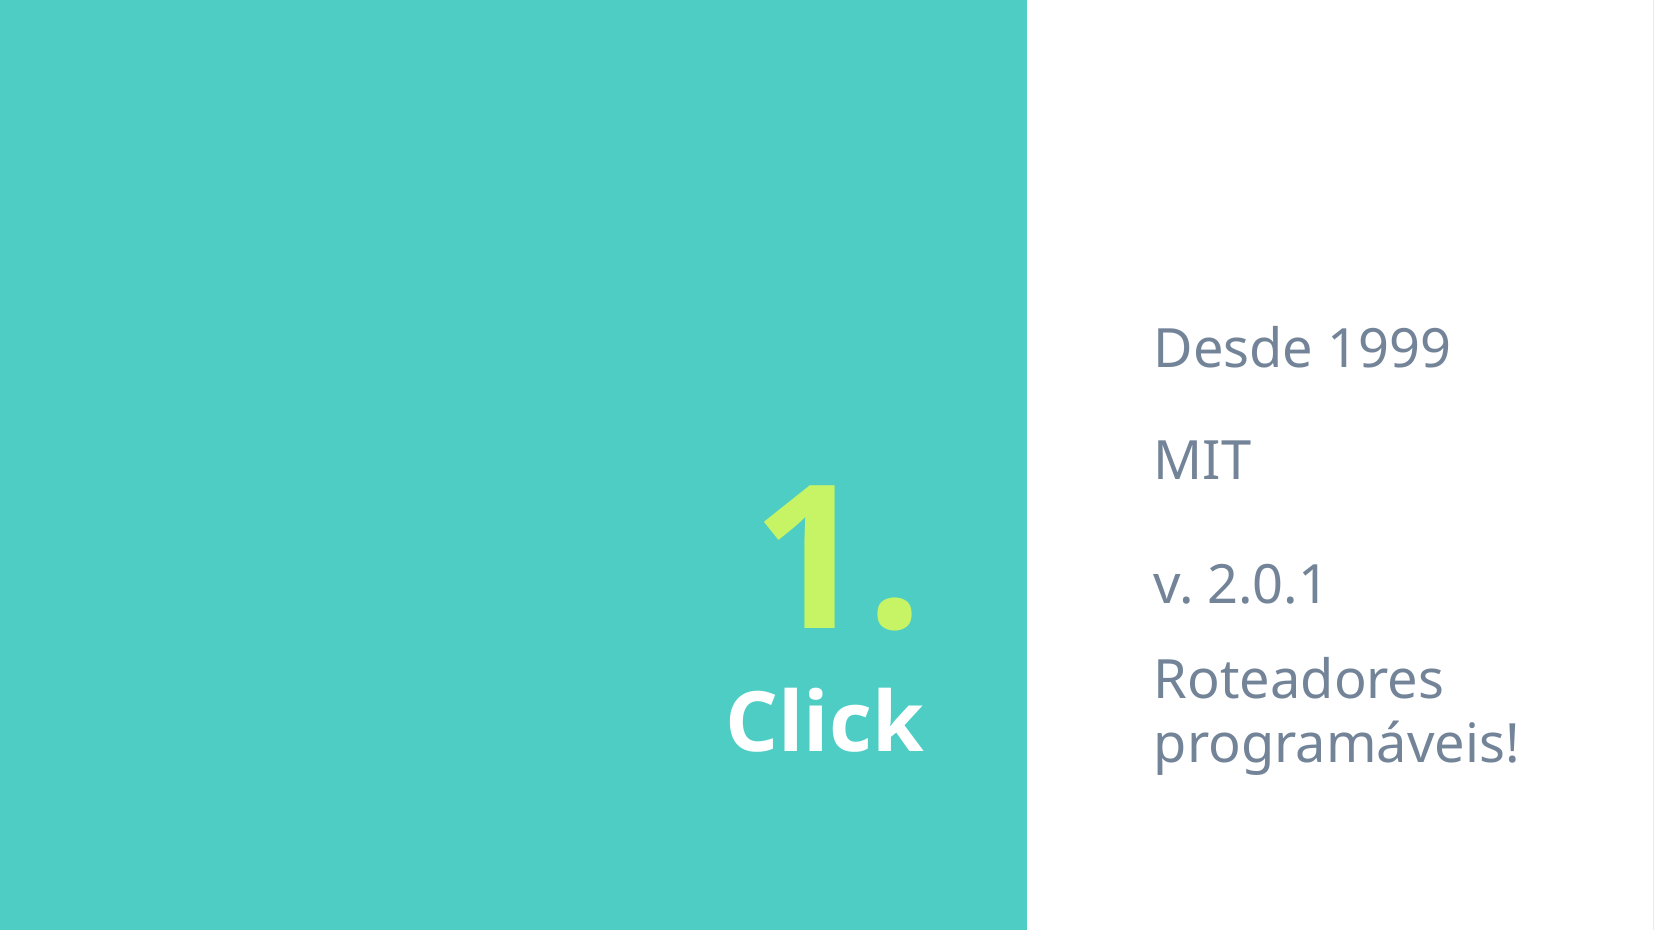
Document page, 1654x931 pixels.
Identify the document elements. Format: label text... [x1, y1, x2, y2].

text_box v. 2.0.1 [1138, 394, 1582, 529]
title 1. Click [124, 523, 939, 784]
text_box Roteadores programáveis! [1138, 529, 1582, 789]
text_box Desde 1999 [1138, 133, 1582, 394]
